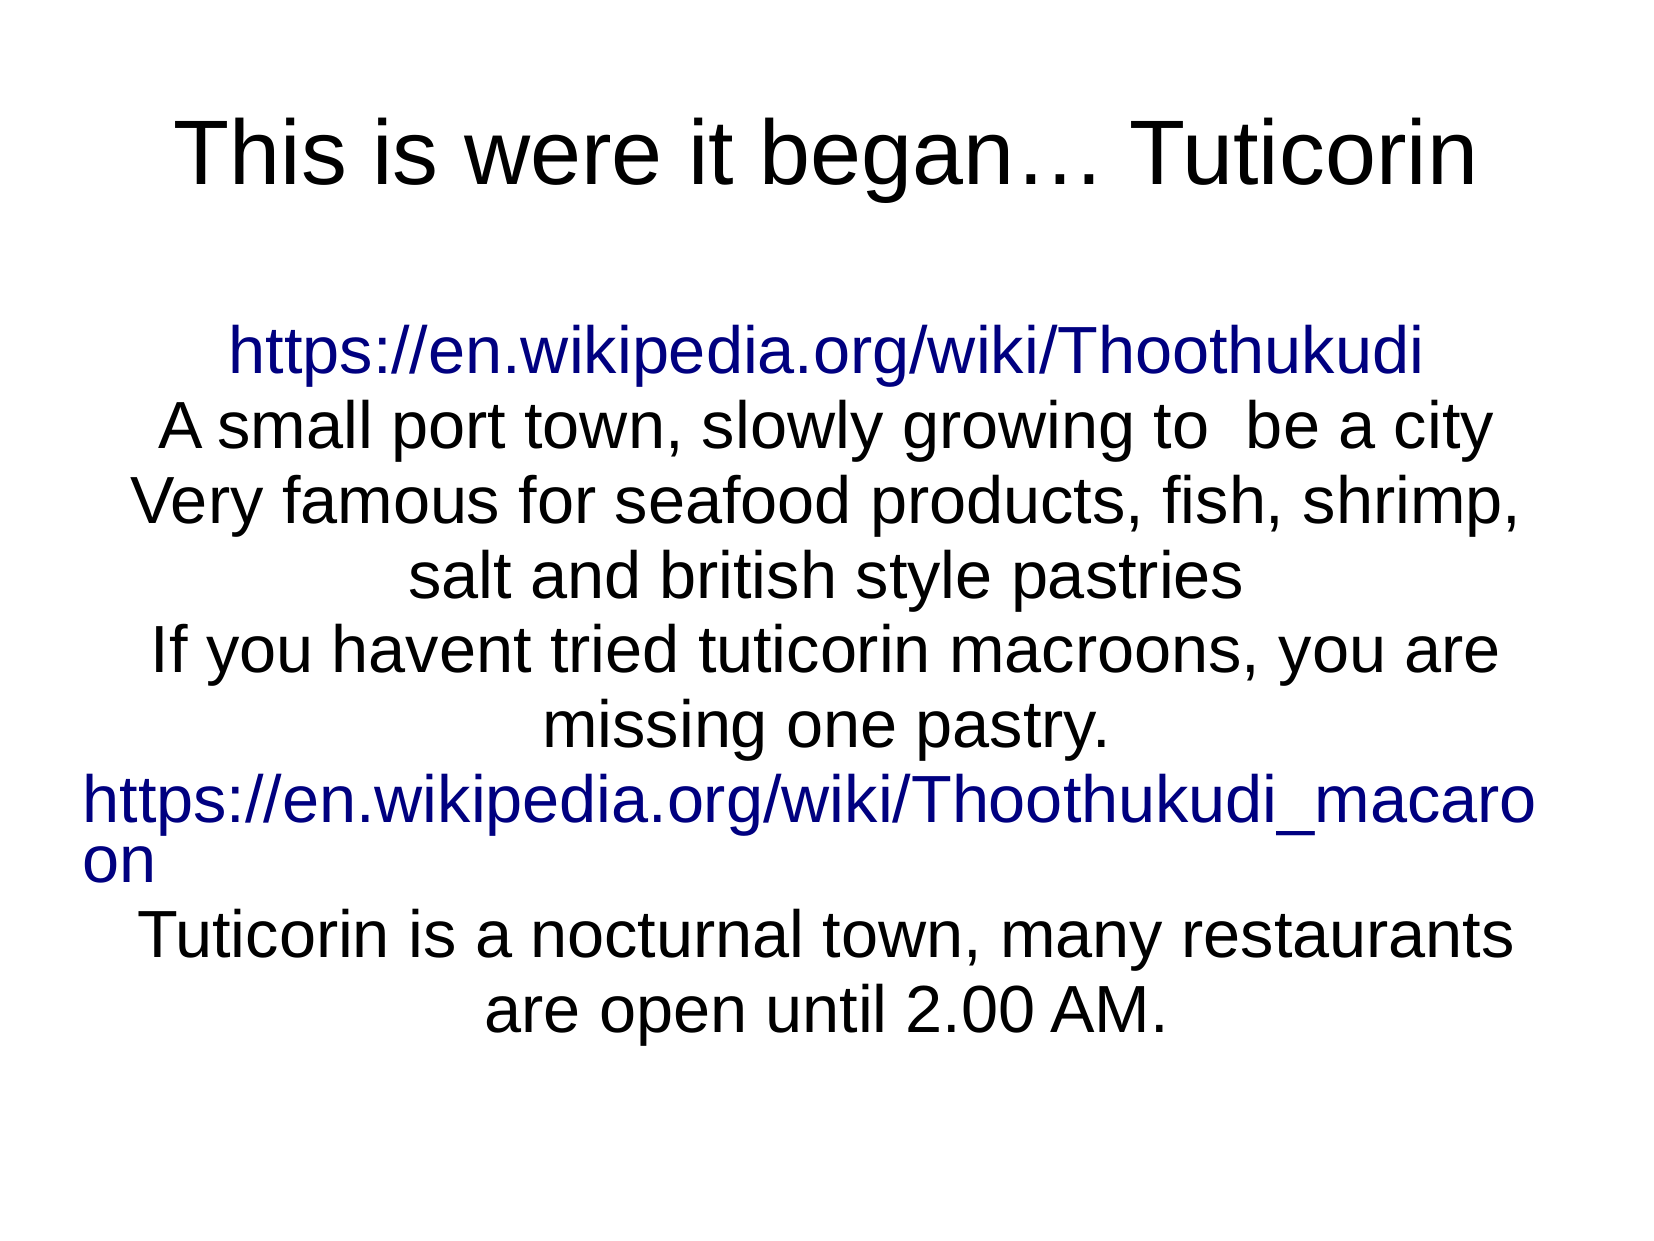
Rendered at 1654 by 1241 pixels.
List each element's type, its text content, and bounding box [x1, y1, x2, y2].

subtitle https://en.wikipedia.org/wiki/Thoothukudi A small port town, slowly growing to be a city Very famous for seafood products, fish, shrimp, salt and british style pastries If you havent tried tuticorin macroons, you are missing one pastry. https://en.wikipedia.org/wiki/Thoothukudi_macaroon Tuticorin is a nocturnal town, many restaurants are open until 2.00 AM. [82, 290, 1571, 1010]
title This is were it began… Tuticorin [82, 49, 1571, 257]
